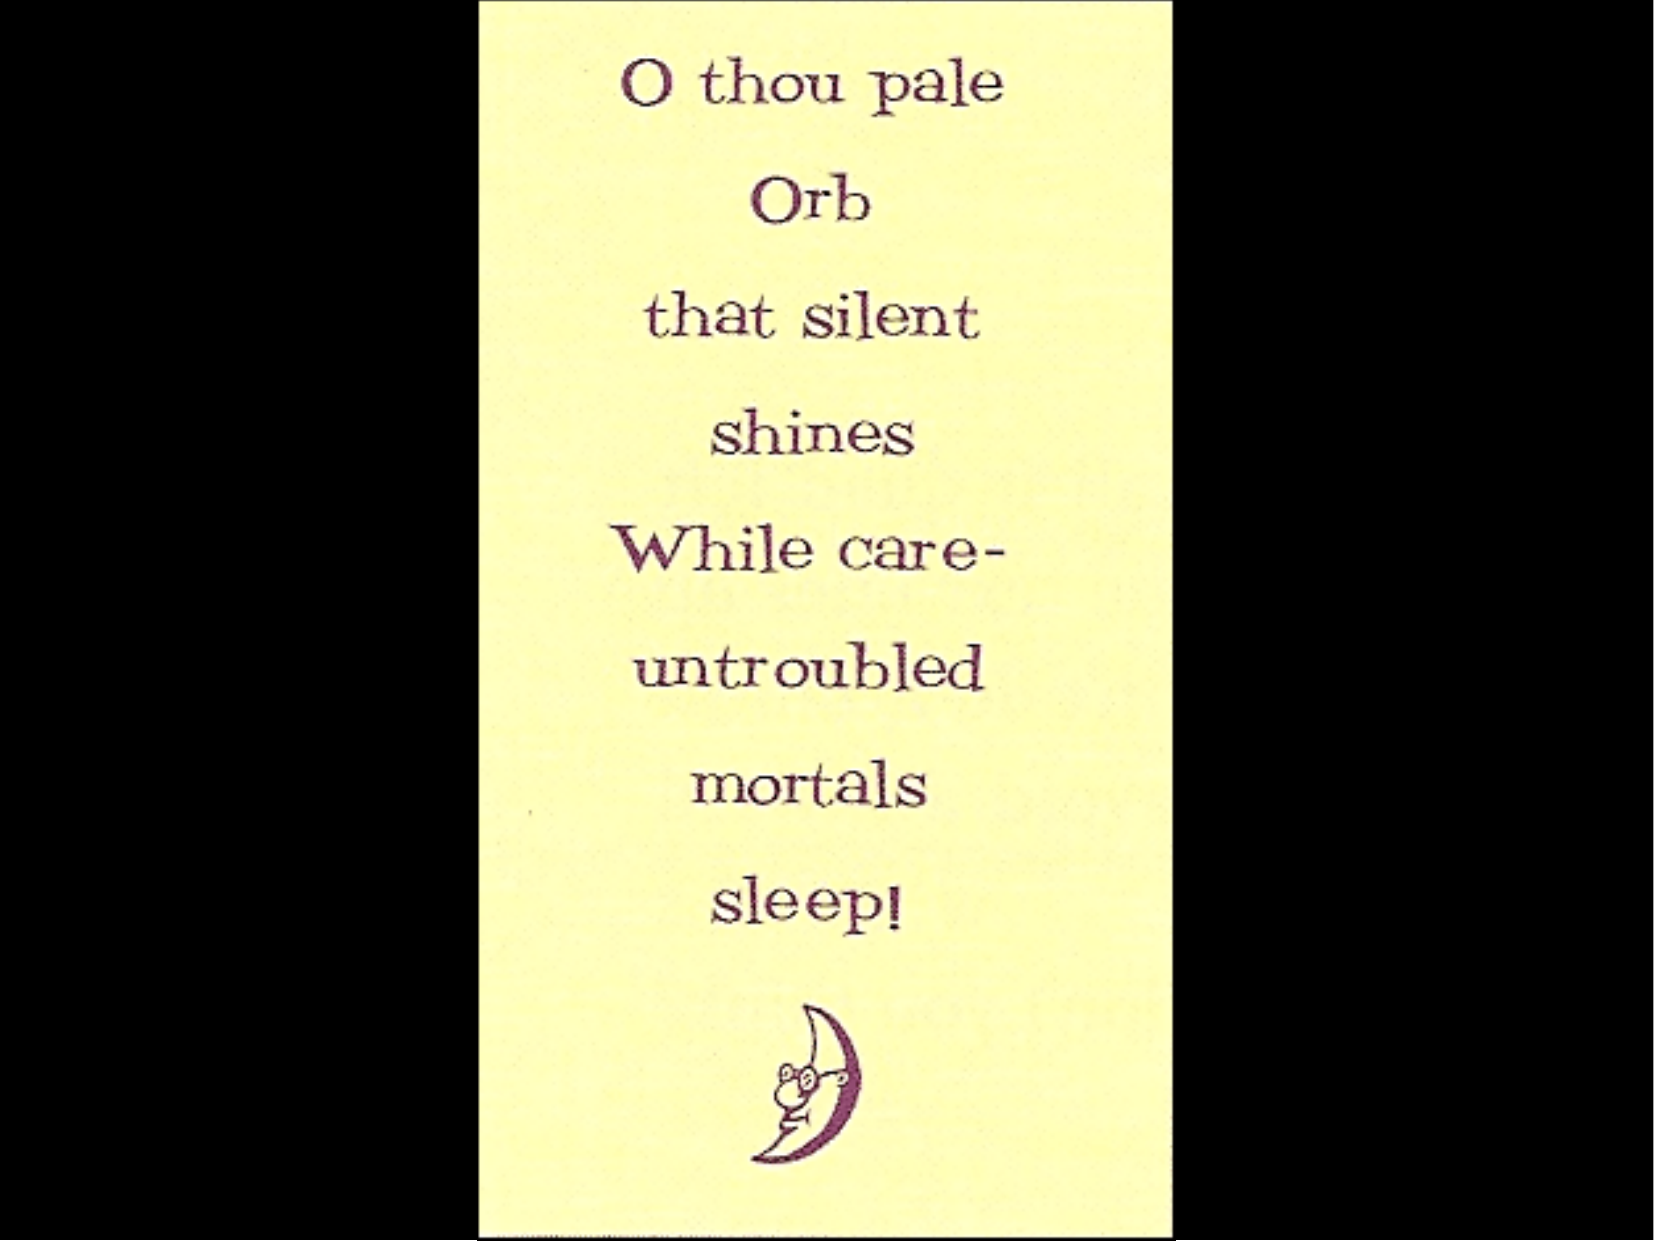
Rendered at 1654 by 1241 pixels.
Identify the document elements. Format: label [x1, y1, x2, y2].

picture [477, 0, 1176, 1241]
